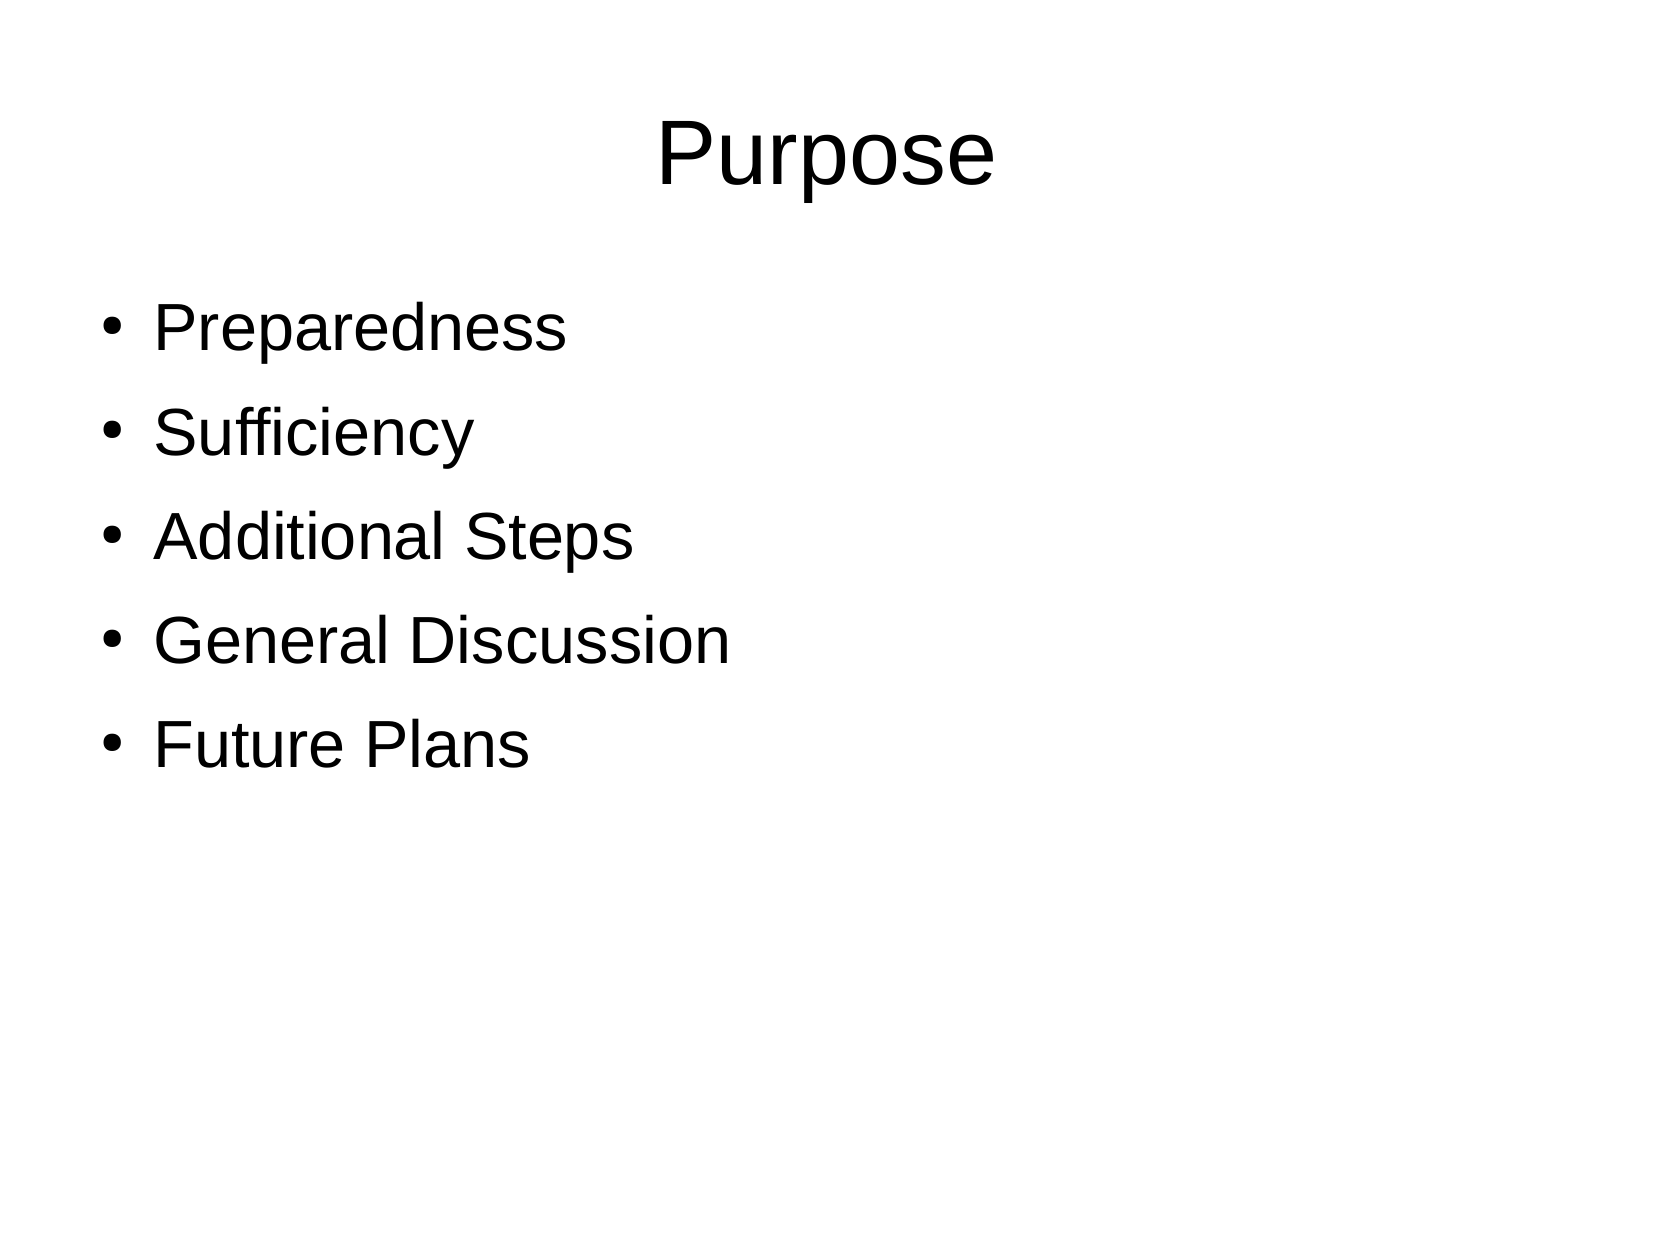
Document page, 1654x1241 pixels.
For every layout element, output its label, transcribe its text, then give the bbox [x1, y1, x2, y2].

title Purpose [82, 49, 1571, 257]
list Preparedness Sufficiency Additional Steps General Discussion Future Plans [82, 290, 1571, 1109]
